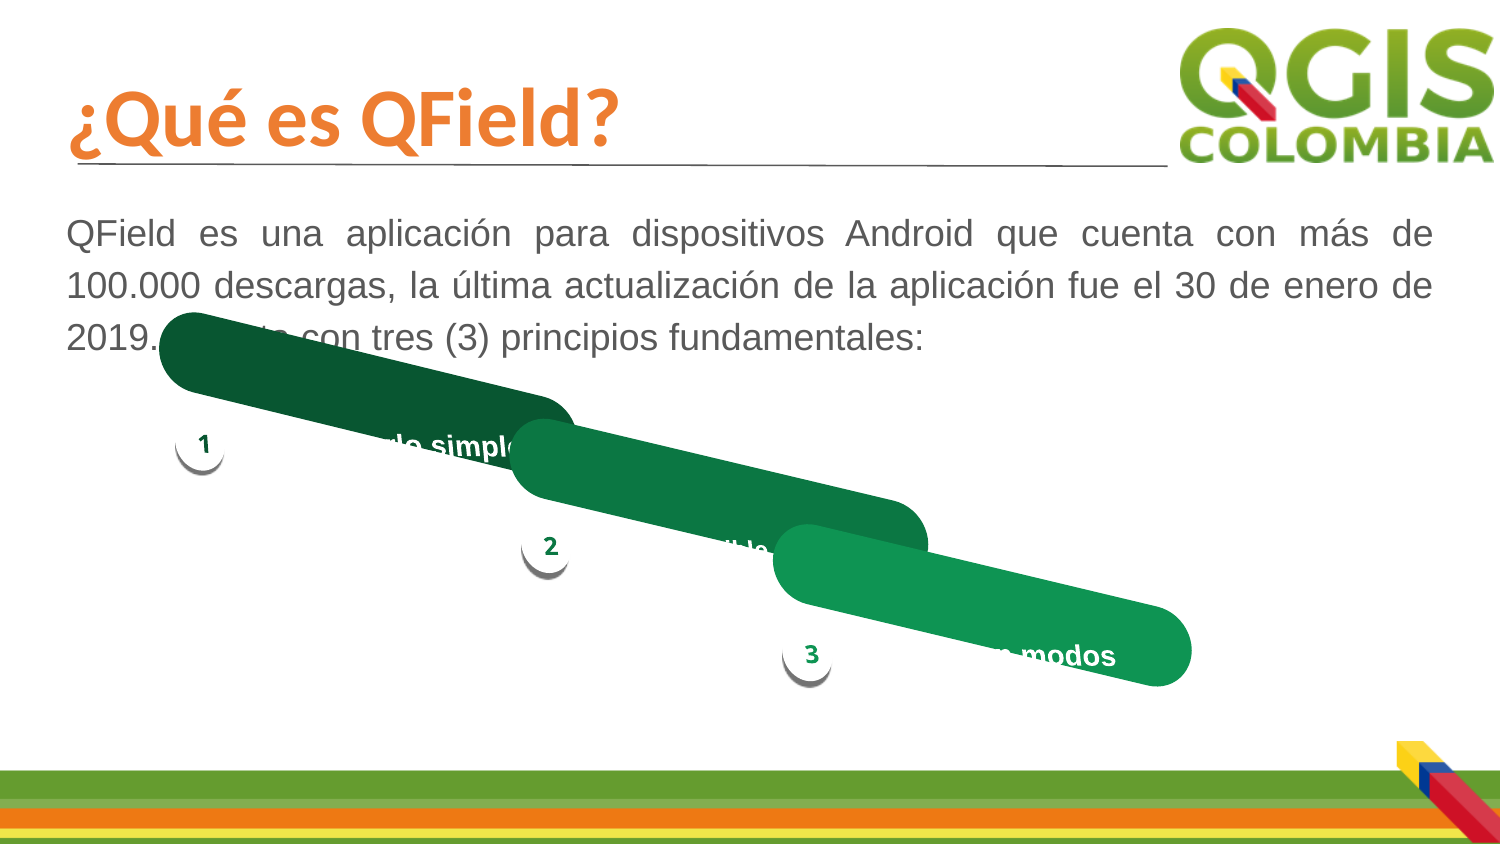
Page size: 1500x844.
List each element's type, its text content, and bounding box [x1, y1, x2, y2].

text_box 1 [175, 414, 225, 471]
title ¿Qué es QField? [51, 48, 1180, 143]
text_box [1137, 683, 1173, 687]
text_box 3 [782, 625, 833, 682]
picture [0, 741, 1500, 844]
list QField es una aplicación para dispositivos Android que cuenta con más de 100.000 descargas, la última actualización de la aplicación fue el 30 de enero de 2019. Cuenta con tres (3) principios fundamentales: [51, 187, 1449, 388]
picture [1180, 28, 1494, 163]
text_box Se basa en modos [841, 623, 1179, 683]
text_box Mantenerlo simple [226, 412, 557, 473]
text_box [159, 312, 1192, 679]
text_box 2 [521, 516, 572, 574]
text_box Ser compatible con Qgis [570, 519, 903, 577]
